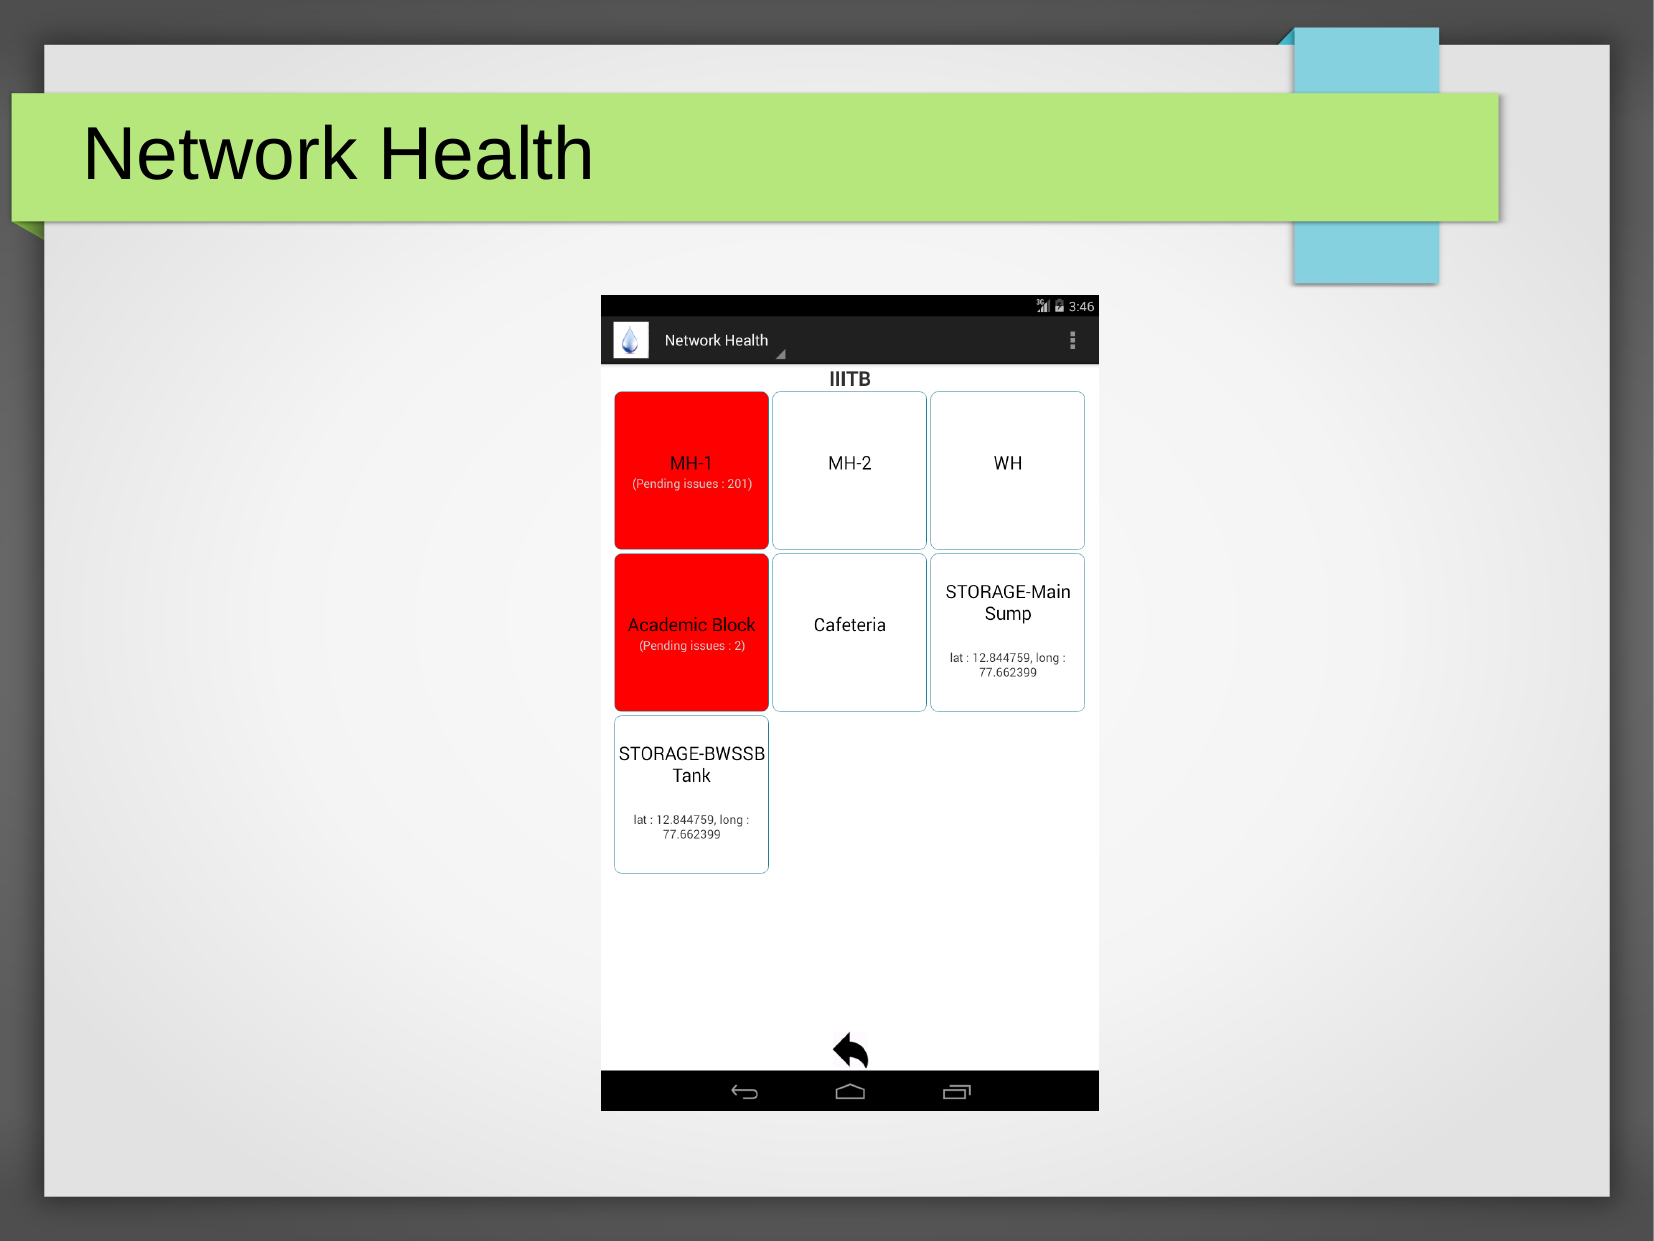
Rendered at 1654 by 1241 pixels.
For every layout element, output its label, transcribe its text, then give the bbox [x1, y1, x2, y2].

picture [0, 0, 1654, 1241]
title Network Health [82, 94, 1264, 213]
